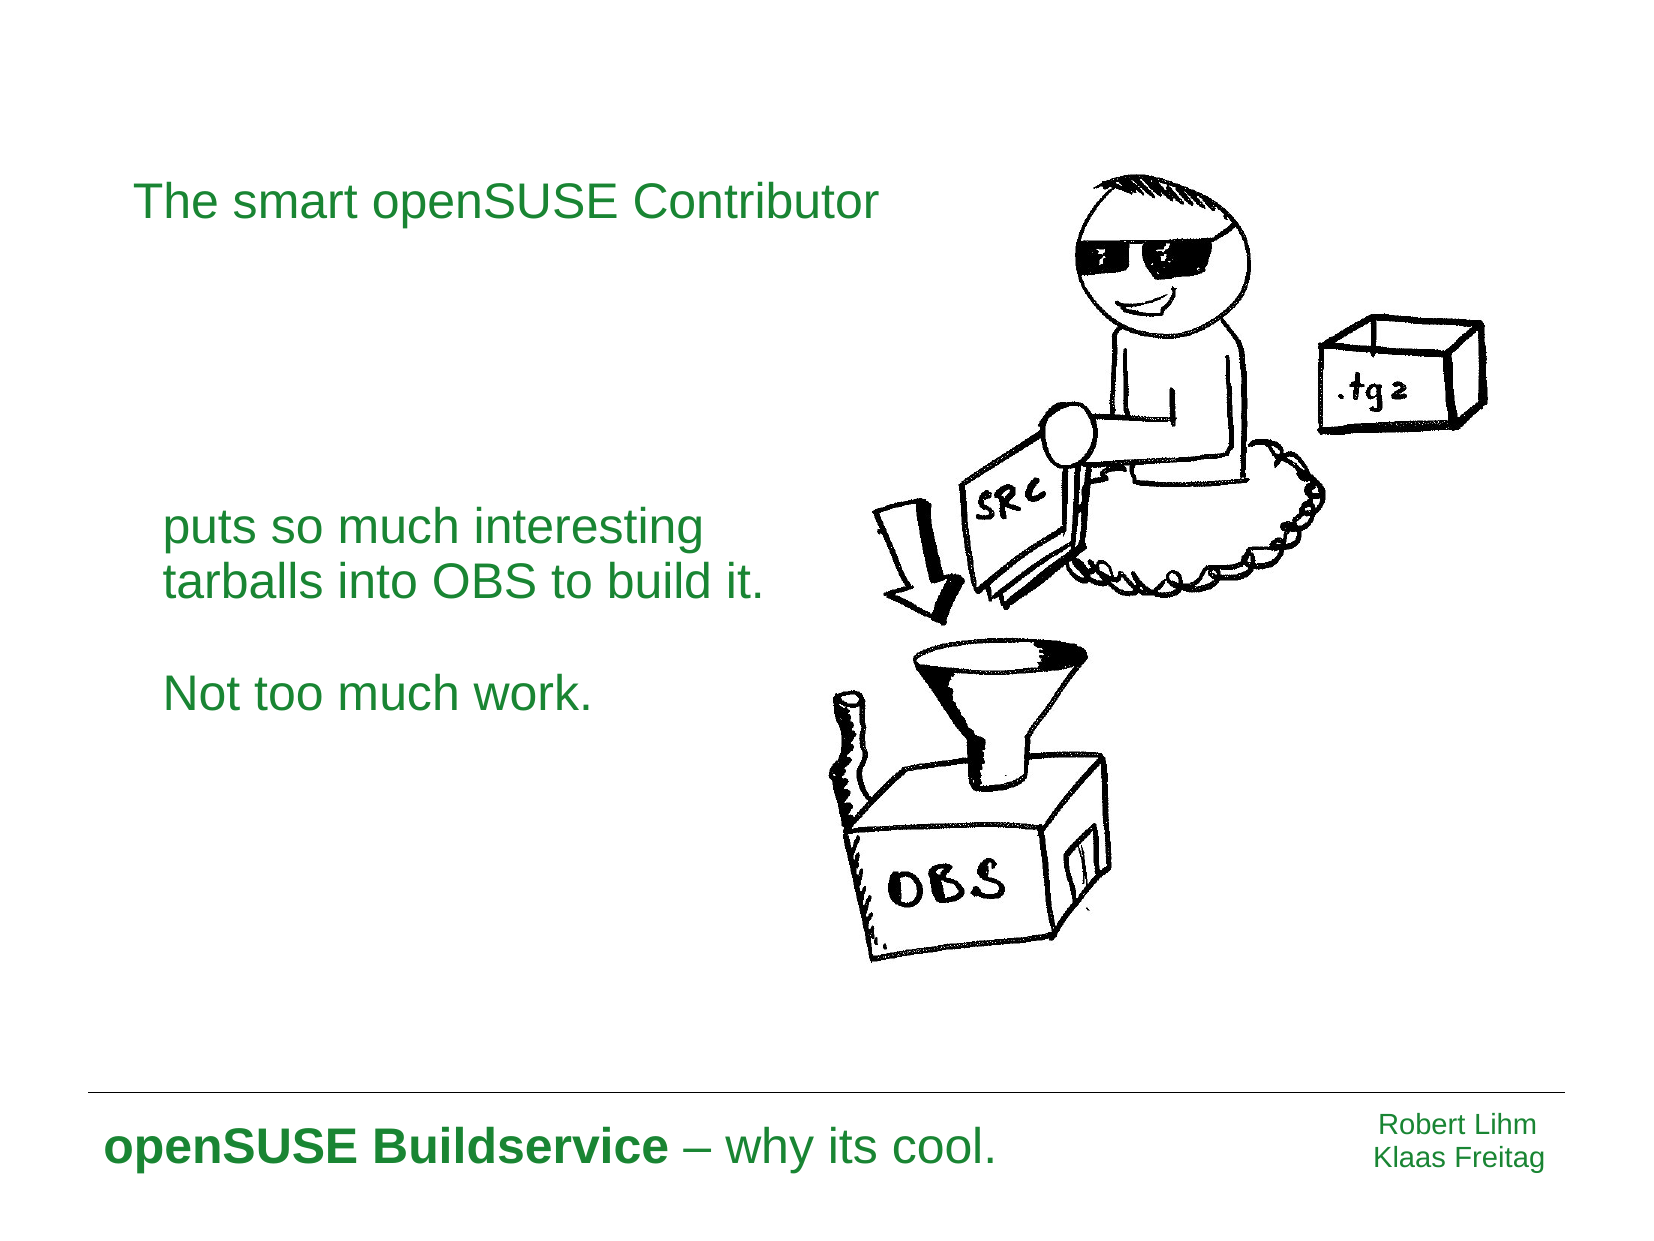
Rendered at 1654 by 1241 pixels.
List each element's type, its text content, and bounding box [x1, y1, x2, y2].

picture [763, 135, 1506, 1004]
text_box openSUSE Buildservice – why its cool. [88, 1110, 1123, 1182]
text_box puts so much interesting tarballs into OBS to build it. Not too much work. [147, 490, 798, 857]
text_box Robert Lihm Klaas Freitag [1358, 1100, 1565, 1182]
text_box The smart openSUSE Contributor [118, 165, 1152, 237]
